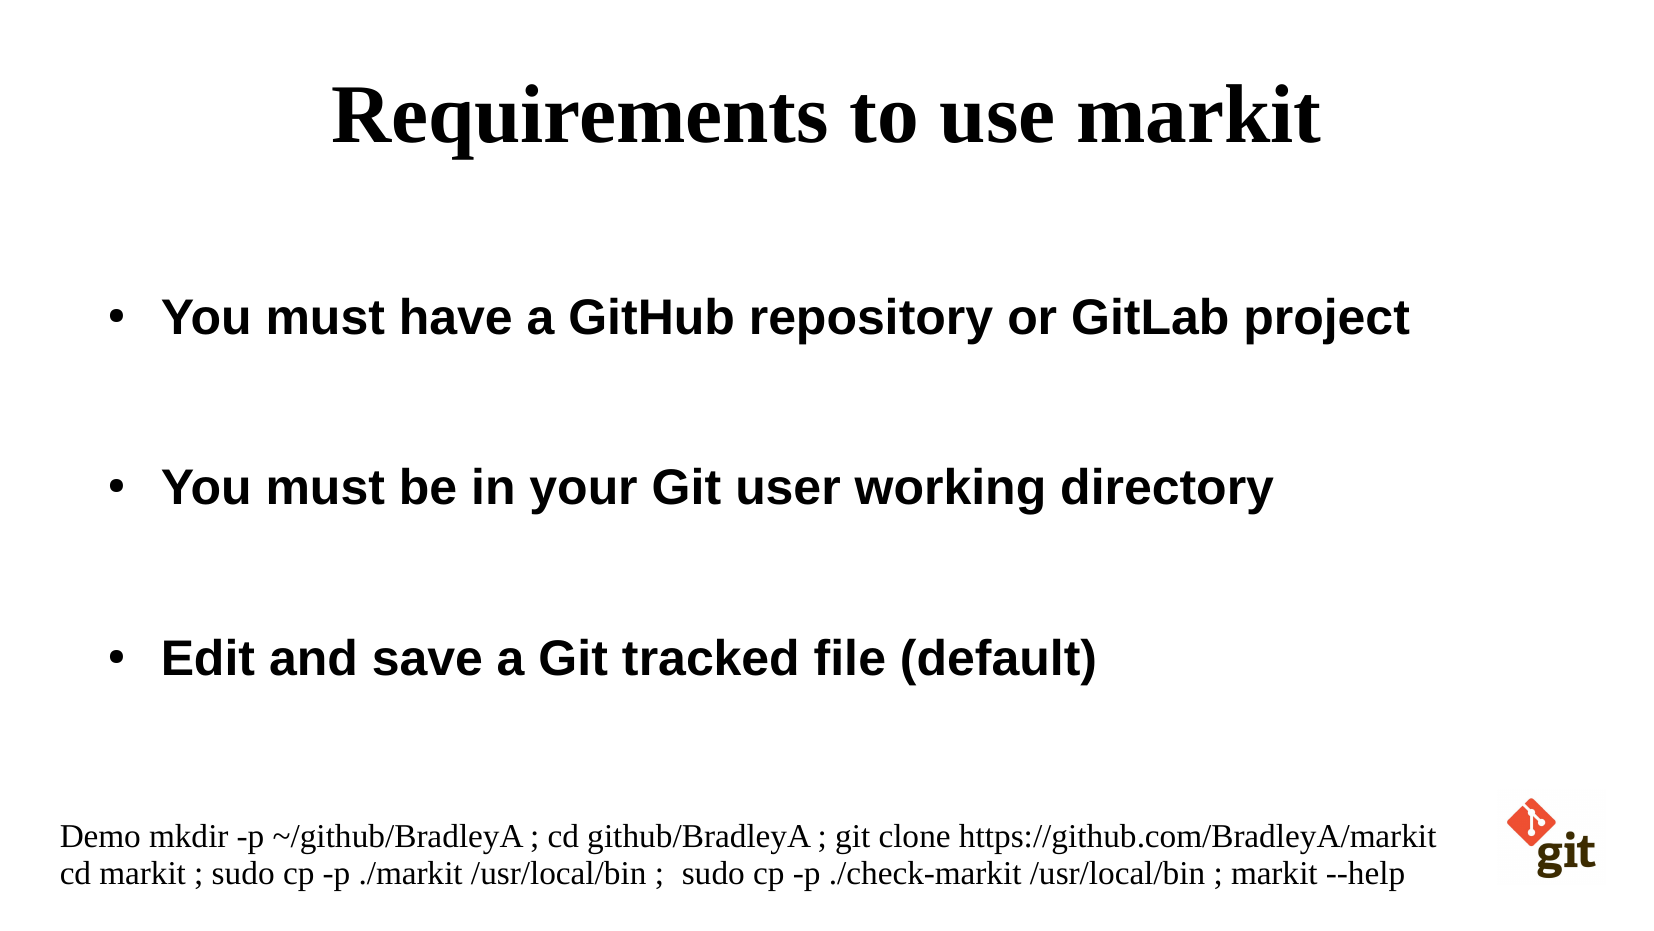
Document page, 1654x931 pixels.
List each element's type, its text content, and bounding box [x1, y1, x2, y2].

title Requirements to use markit [82, 37, 1571, 193]
text_box Demo mkdir -p ~/github/BradleyA ; cd github/BradleyA ; git clone https://github.com/BradleyA/markit cd markit ; sudo cp -p ./markit /usr/local/bin ; sudo cp -p ./check-markit /usr/local/bin ; markit --help [45, 810, 1501, 931]
list You must have a GitHub repository or GitLab project You must be in your Git user working directory Edit and save a Git tracked file (default) [90, 217, 1571, 758]
picture [1497, 789, 1606, 886]
